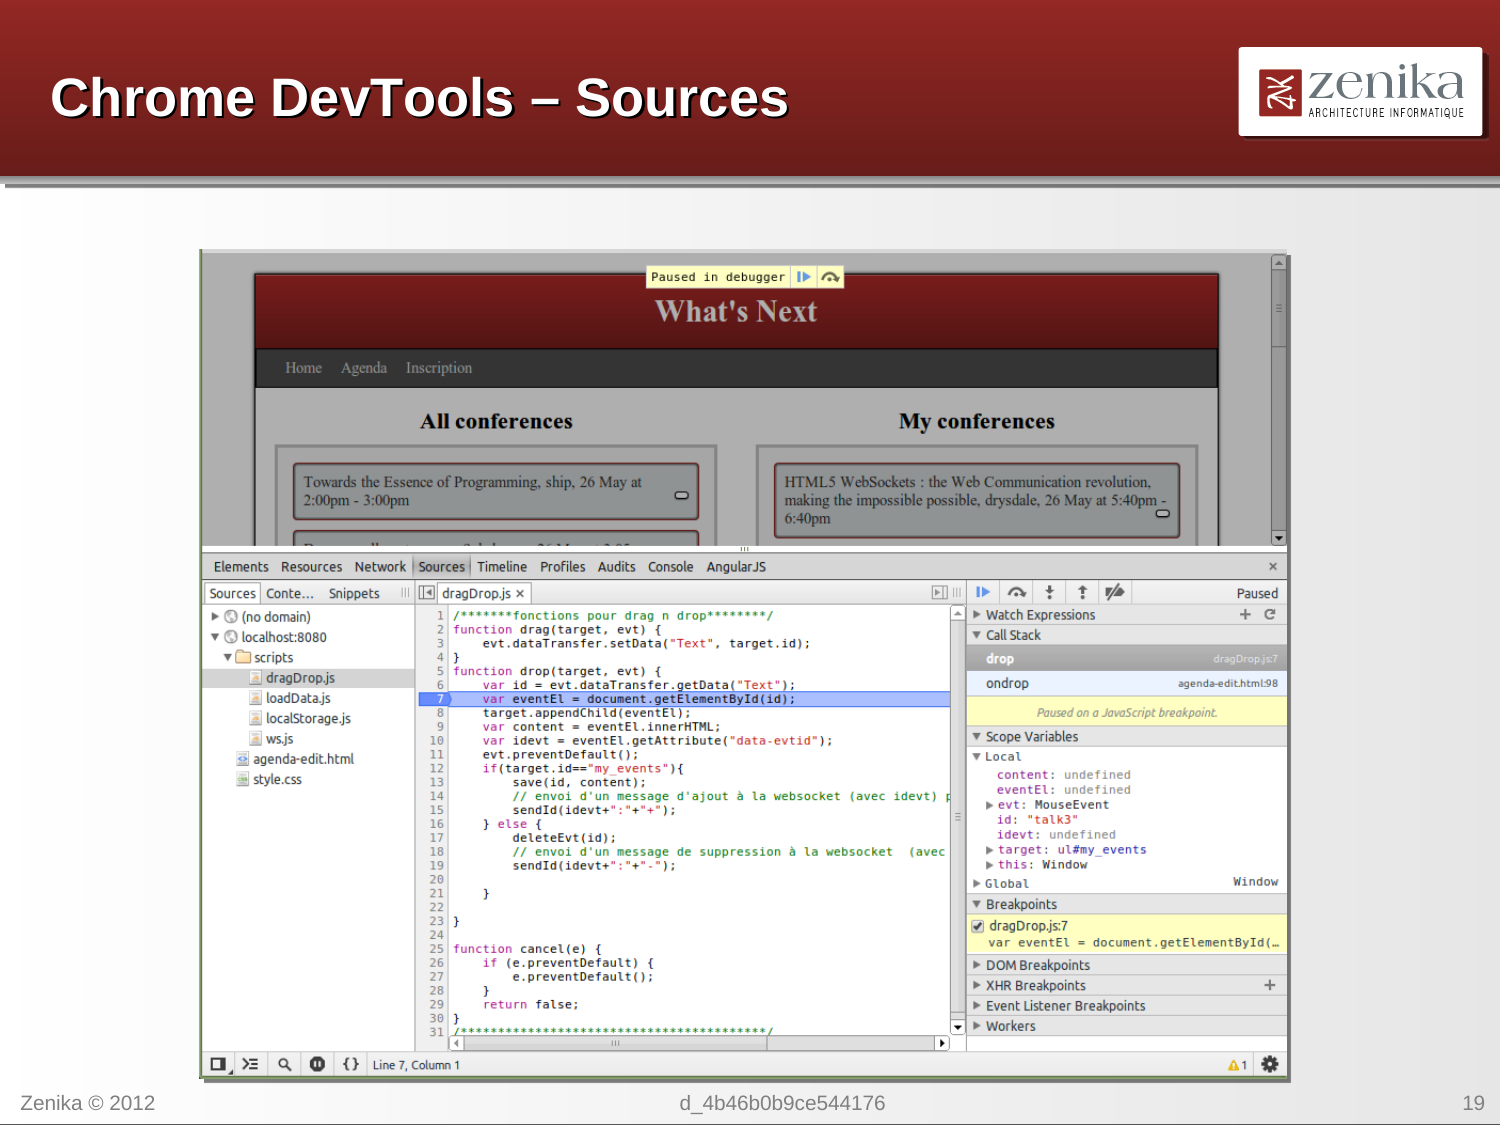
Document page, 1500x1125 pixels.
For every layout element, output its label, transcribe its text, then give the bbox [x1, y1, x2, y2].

title Chrome DevTools – Sources [50, 15, 1206, 180]
picture [1257, 58, 1464, 125]
picture [199, 249, 1287, 1079]
